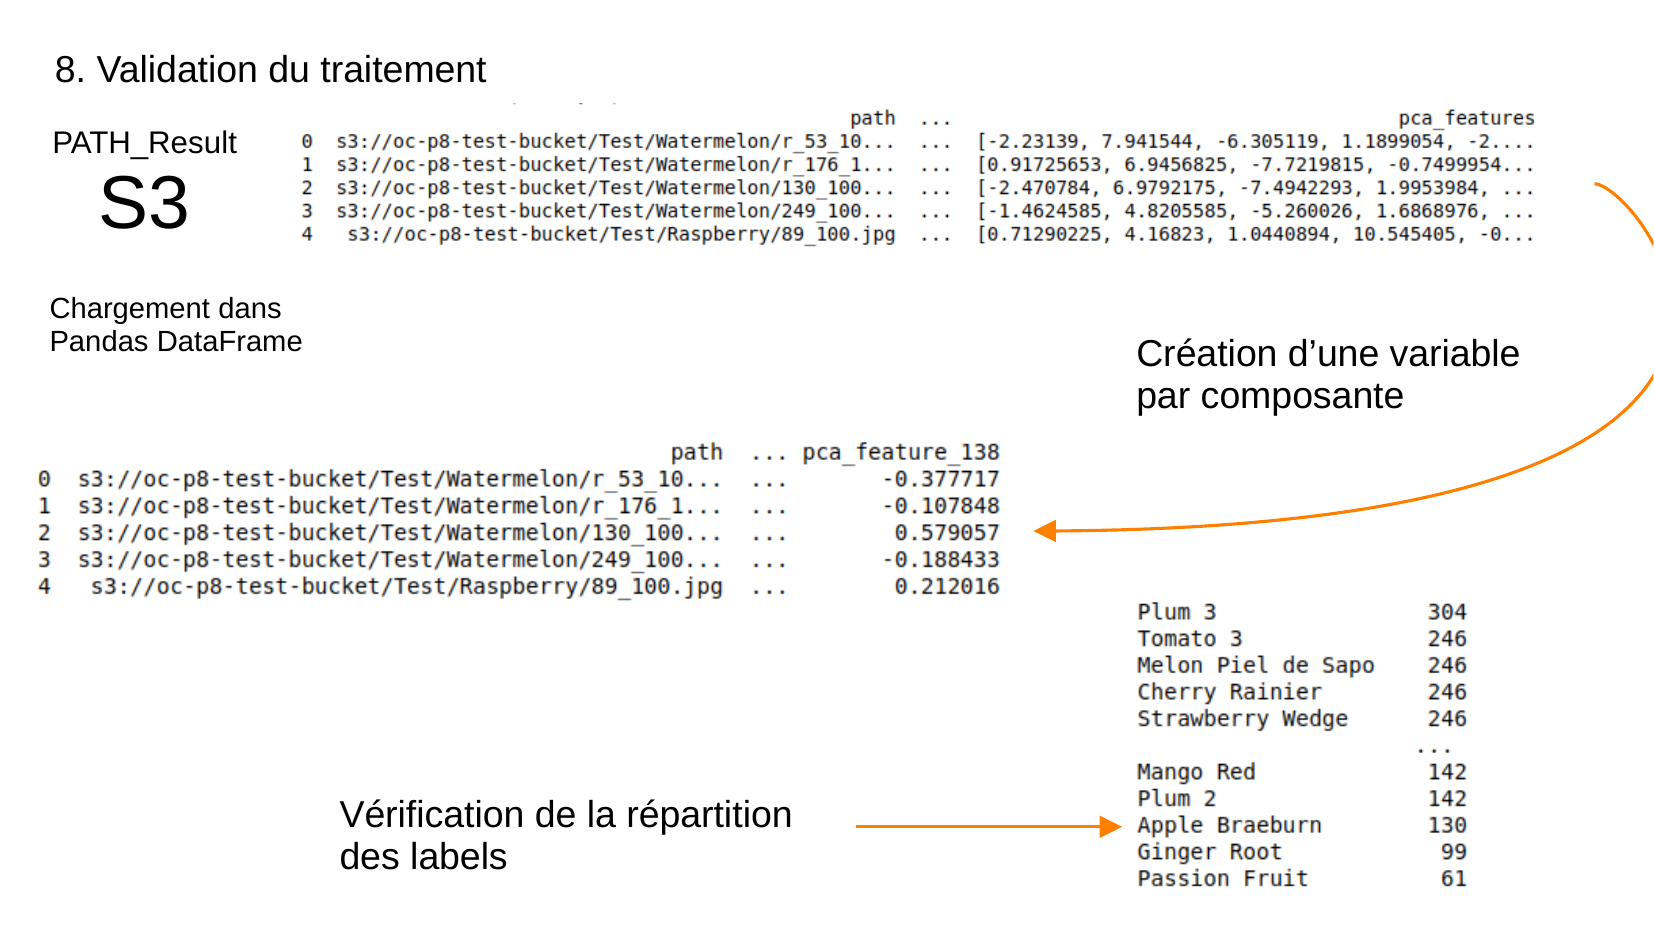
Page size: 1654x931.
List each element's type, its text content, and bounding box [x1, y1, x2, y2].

picture [38, 441, 1034, 621]
picture [1122, 590, 1488, 891]
text_box PATH_Result S3 [23, 118, 266, 292]
text_box Création d’une variable par composante [1121, 324, 1536, 424]
text_box Chargement dans Pandas DataFrame [34, 285, 389, 384]
text_box 8. Validation du traitement [40, 41, 502, 99]
text_box Vérification de la répartition des labels [324, 785, 875, 886]
picture [265, 103, 1595, 264]
